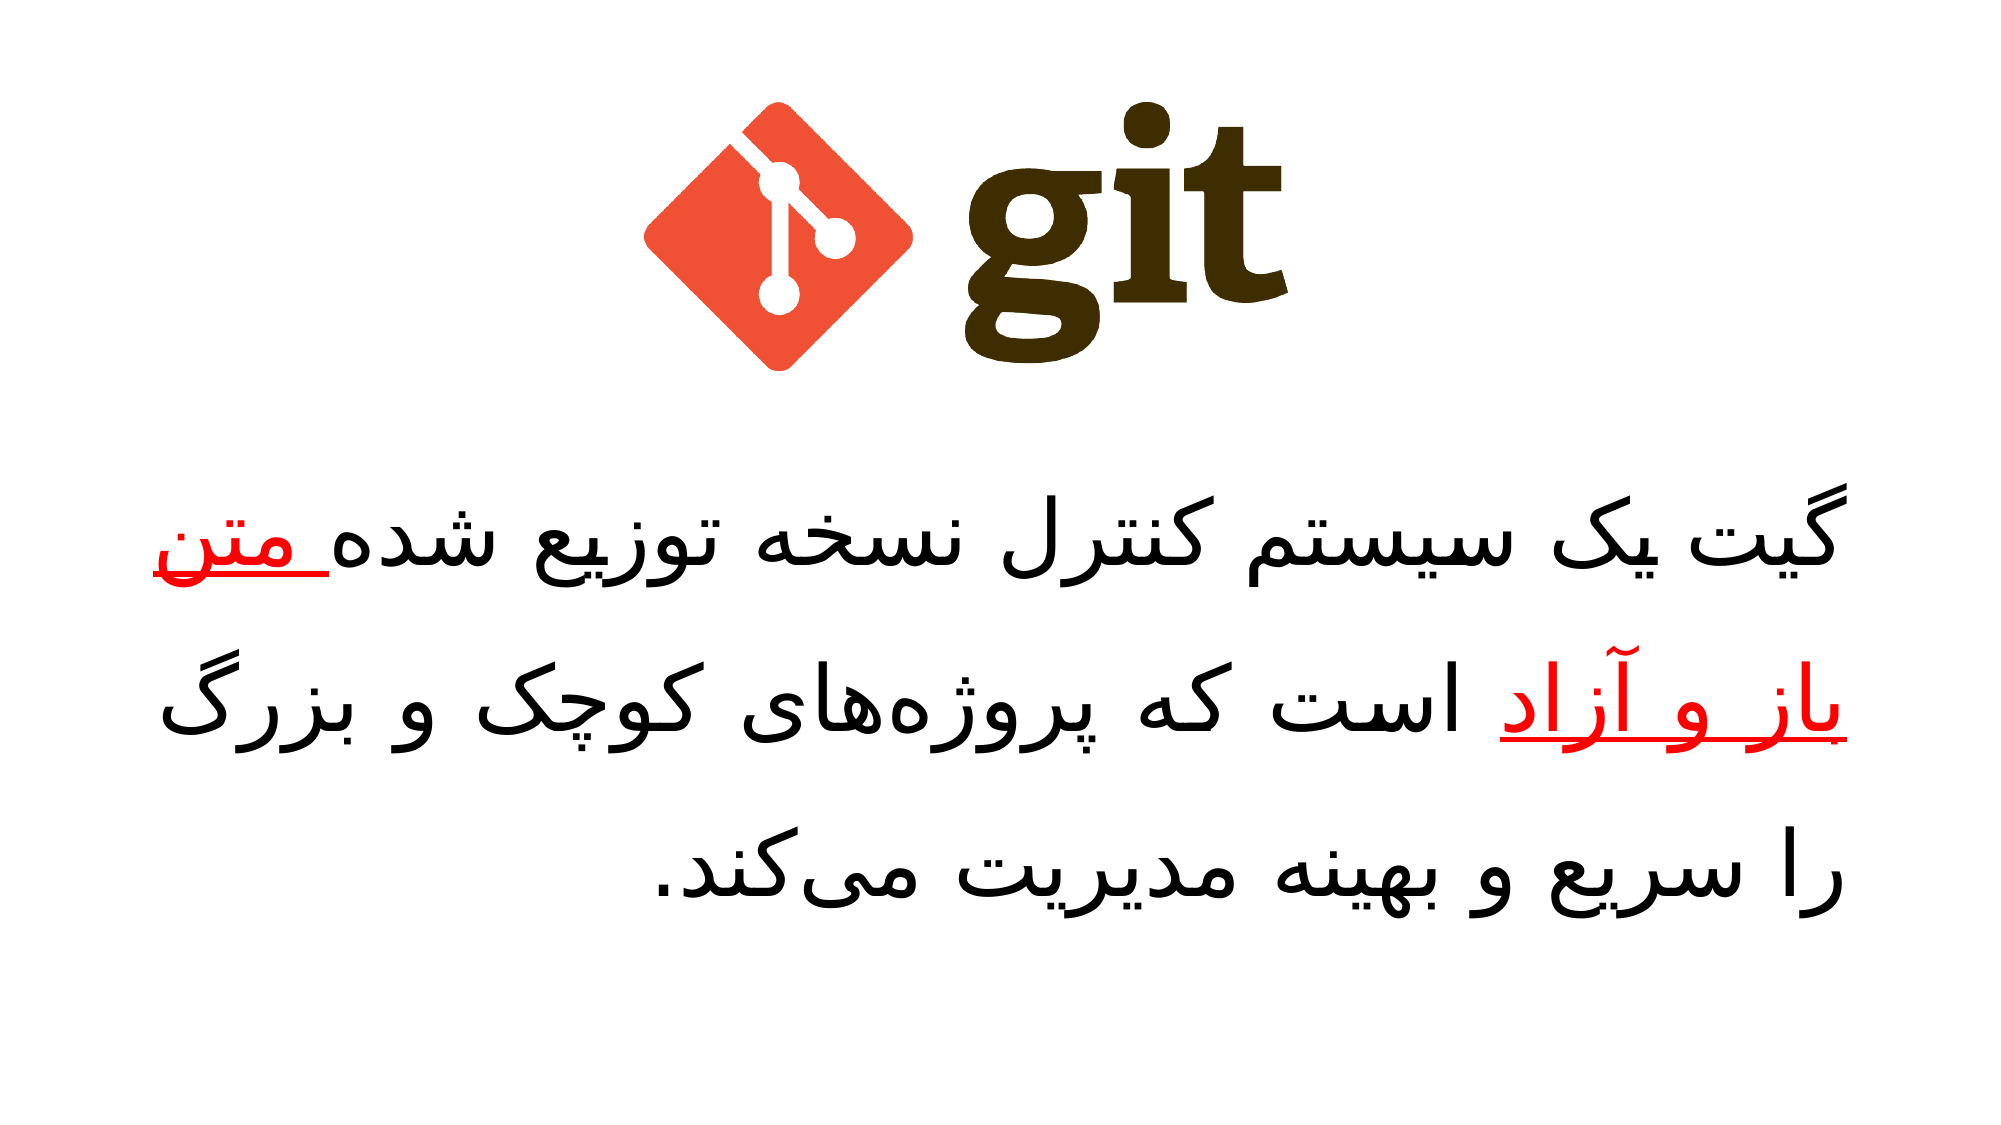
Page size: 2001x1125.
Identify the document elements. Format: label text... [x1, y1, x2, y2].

title گیت یک سیستم کنترل نسخه توزیع شده متن باز و آزاد است که پروژه‌های کوچک و بزرگ را سریع و بهینه مدیریت می‌کند. [137, 208, 1863, 1125]
picture [644, 102, 1288, 371]
